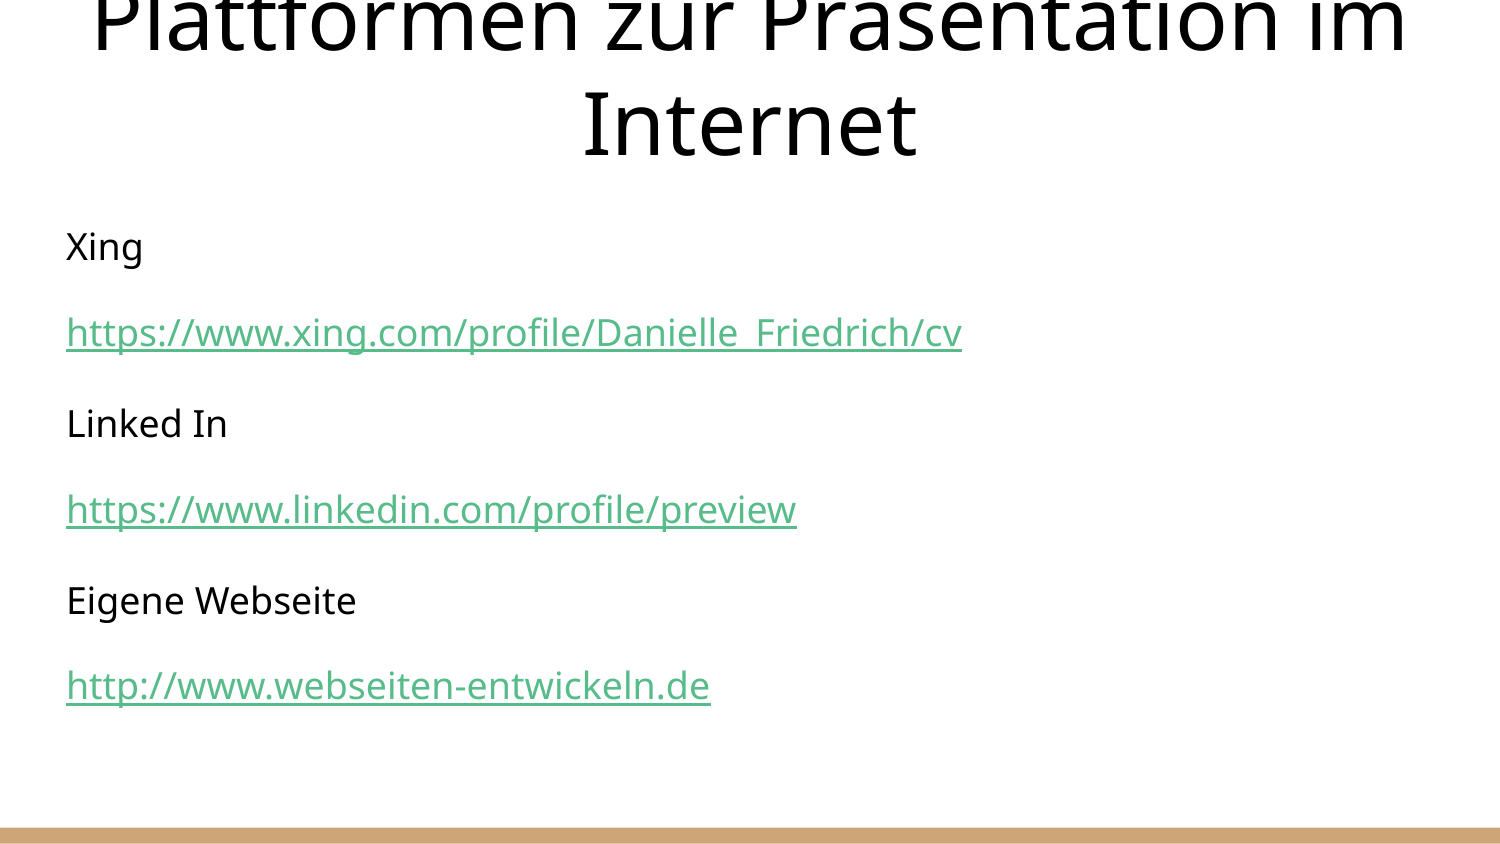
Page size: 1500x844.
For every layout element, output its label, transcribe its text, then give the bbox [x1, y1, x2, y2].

list Xing https://www.xing.com/profile/Danielle_Friedrich/cv Linked In https://www.linkedin.com/profile/preview Eigene Webseite http://www.webseiten-entwickeln.de [51, 200, 1449, 752]
title Plattformen zur Präsentation im Internet [51, 51, 1449, 189]
